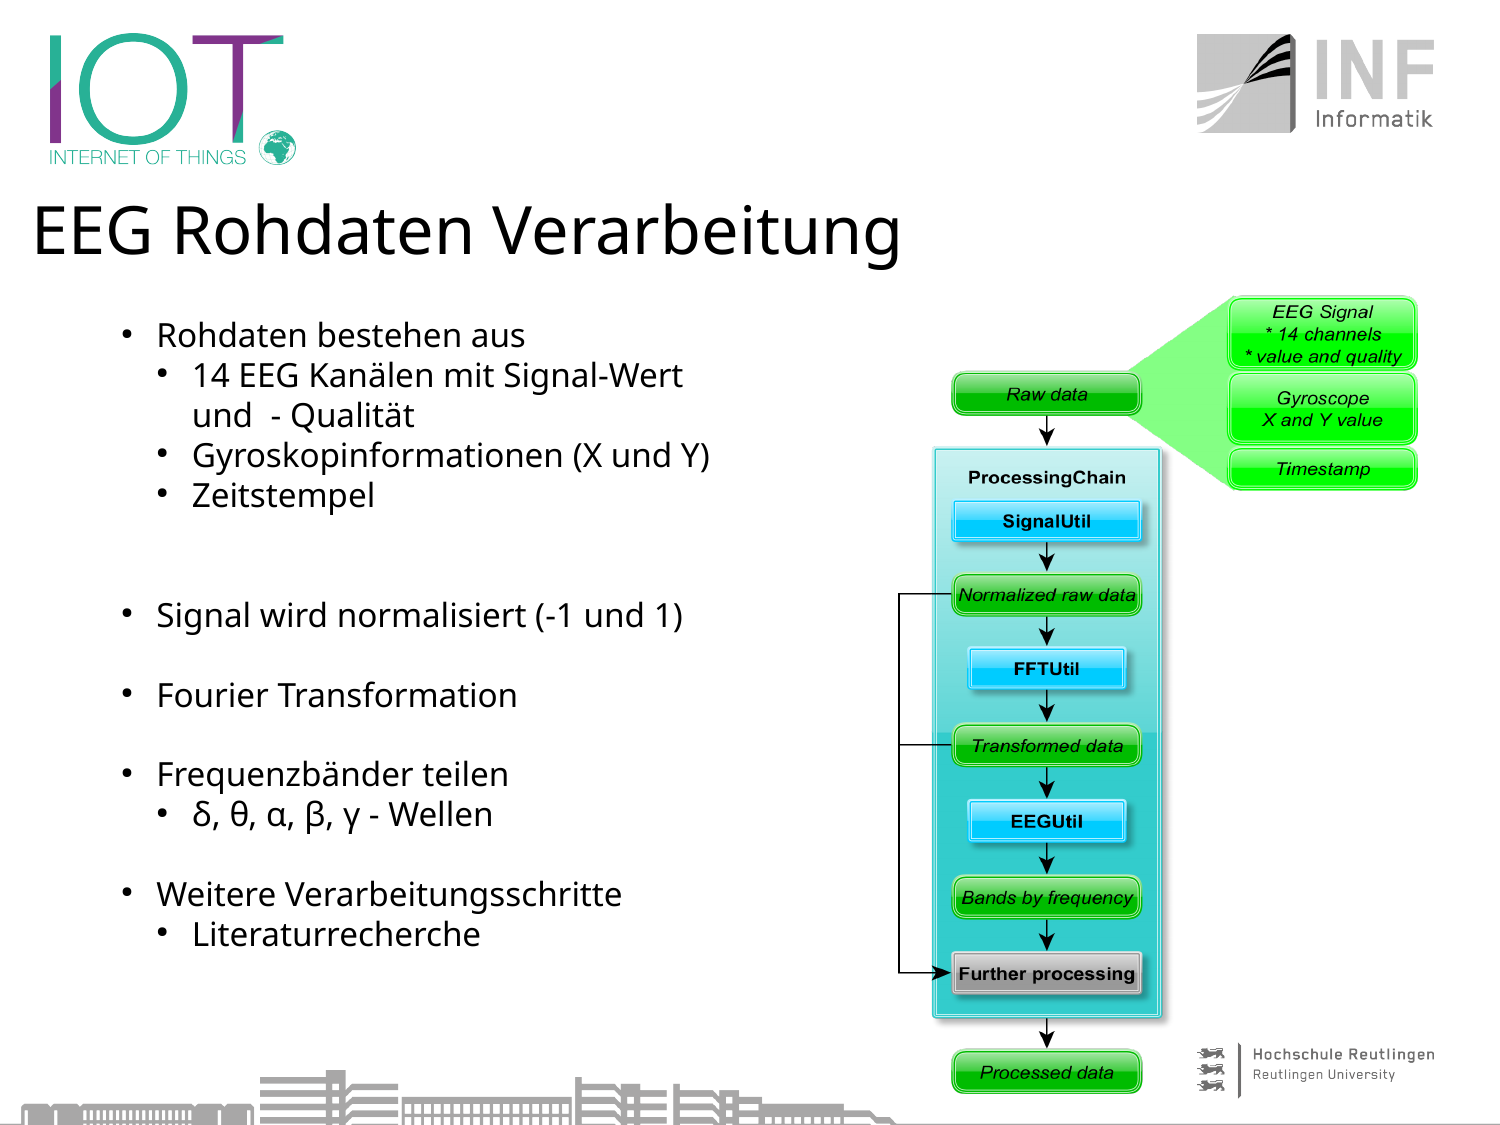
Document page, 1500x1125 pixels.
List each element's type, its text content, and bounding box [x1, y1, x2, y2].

picture [0, 295, 1500, 1125]
text_box EEG Rohdaten Verarbeitung [16, 180, 1464, 284]
picture [50, 33, 296, 165]
text_box Rohdaten bestehen aus 14 EEG Kanälen mit Signal-Wert und - Qualität Gyroskopinformationen (X und Y) Zeitstempel Signal wird normalisiert (-1 und 1) Fourier Transformation Frequenzbänder teilen δ, θ, α, β, γ - Wellen Weitere Verarbeitungsschritte Literaturrecherche [106, 307, 733, 1040]
picture [1197, 34, 1434, 133]
